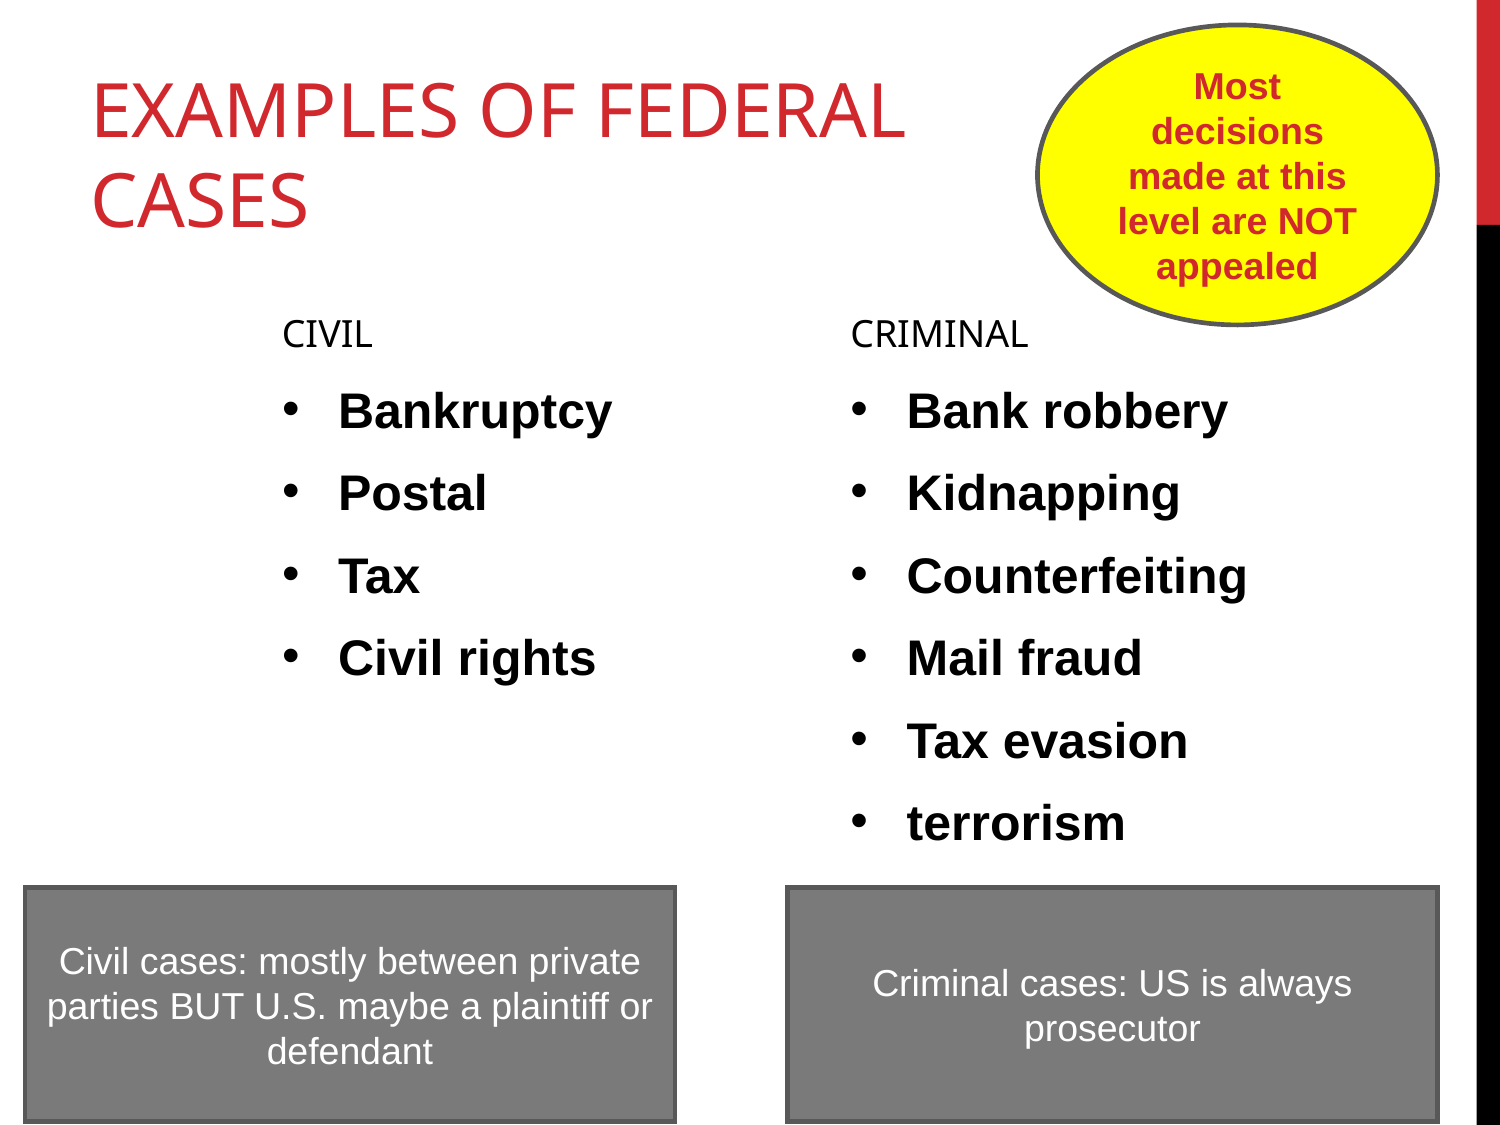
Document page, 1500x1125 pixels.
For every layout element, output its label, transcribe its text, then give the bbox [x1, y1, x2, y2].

list CIVIL [266, 258, 807, 363]
title EXAMPLES OF FEDERAL CASES [75, 24, 1025, 250]
text_box Criminal cases: US is always prosecutor [787, 887, 1438, 1122]
list Bank robbery Kidnapping Counterfeiting Mail fraud Tax evasion terrorism [835, 370, 1376, 887]
text_box Most decisions made at this level are NOT appealed [1037, 24, 1438, 325]
list Bankruptcy Postal Tax Civil rights [266, 370, 807, 1001]
text_box Civil cases: mostly between private parties BUT U.S. maybe a plaintiff or defendant [24, 887, 675, 1122]
list CRIMINAL [835, 258, 1376, 363]
